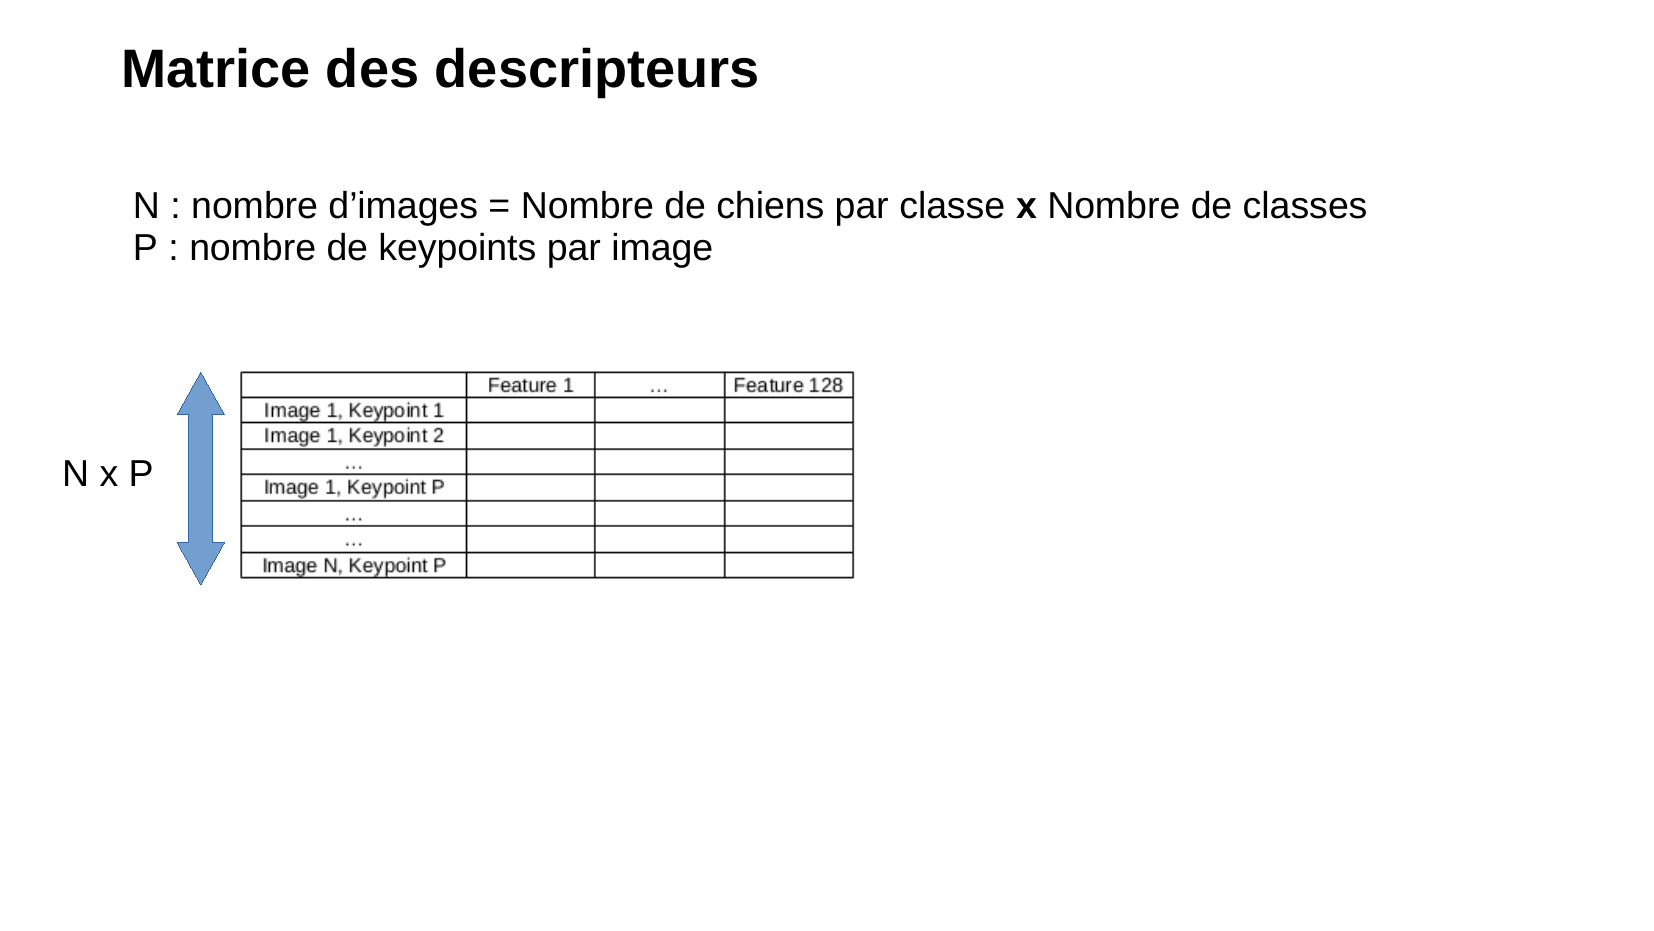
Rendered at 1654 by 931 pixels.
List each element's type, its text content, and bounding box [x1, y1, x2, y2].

text_box [177, 372, 225, 585]
picture [236, 364, 862, 585]
text_box Matrice des descripteurs [106, 31, 776, 107]
text_box N : nombre d’images = Nombre de chiens par classe x Nombre de classes P : nombre de keypoints par image [118, 177, 1383, 276]
text_box N x P [47, 445, 169, 502]
